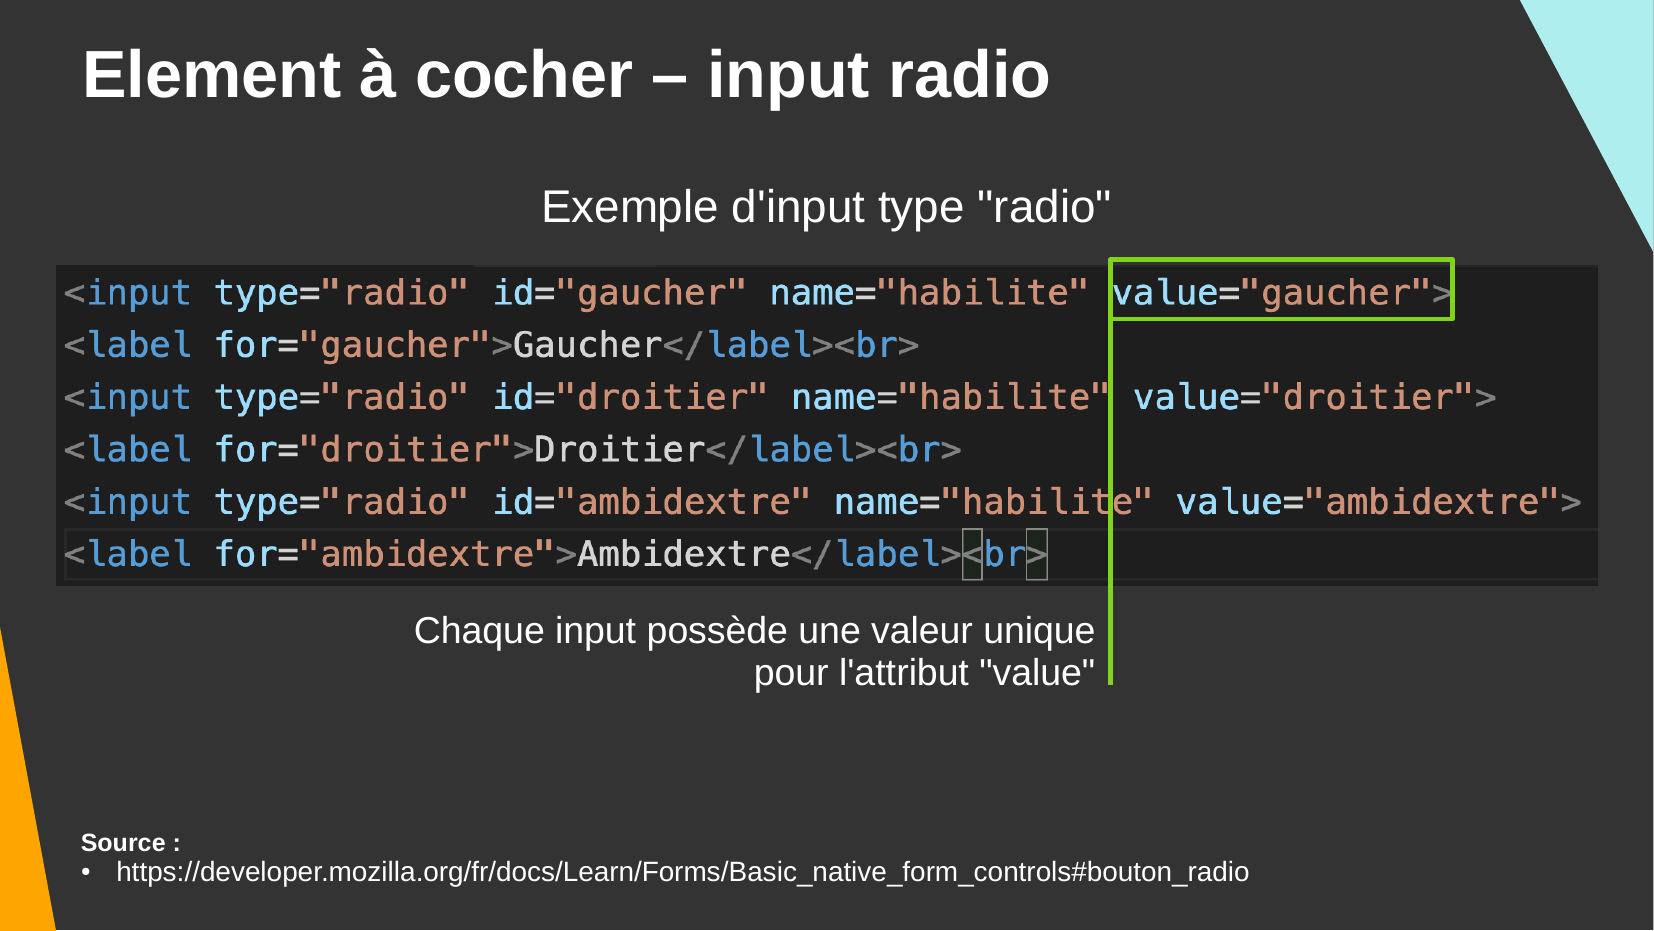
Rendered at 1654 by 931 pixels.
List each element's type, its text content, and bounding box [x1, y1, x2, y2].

picture [1113, 265, 1598, 586]
picture [56, 265, 1108, 586]
title Exemple d'input type "radio" [126, 180, 1527, 233]
text_box [0, 627, 57, 931]
picture [1113, 265, 1450, 317]
text_box Source : https://developer.mozilla.org/fr/docs/Learn/Forms/Basic_native_form_controls#bouton_radio [66, 820, 1552, 896]
text_box Chaque input possède une valeur unique pour l'attribut "value" [330, 602, 1111, 702]
text_box [1519, 0, 1654, 254]
title Element à cocher – input radio [82, 37, 1571, 114]
